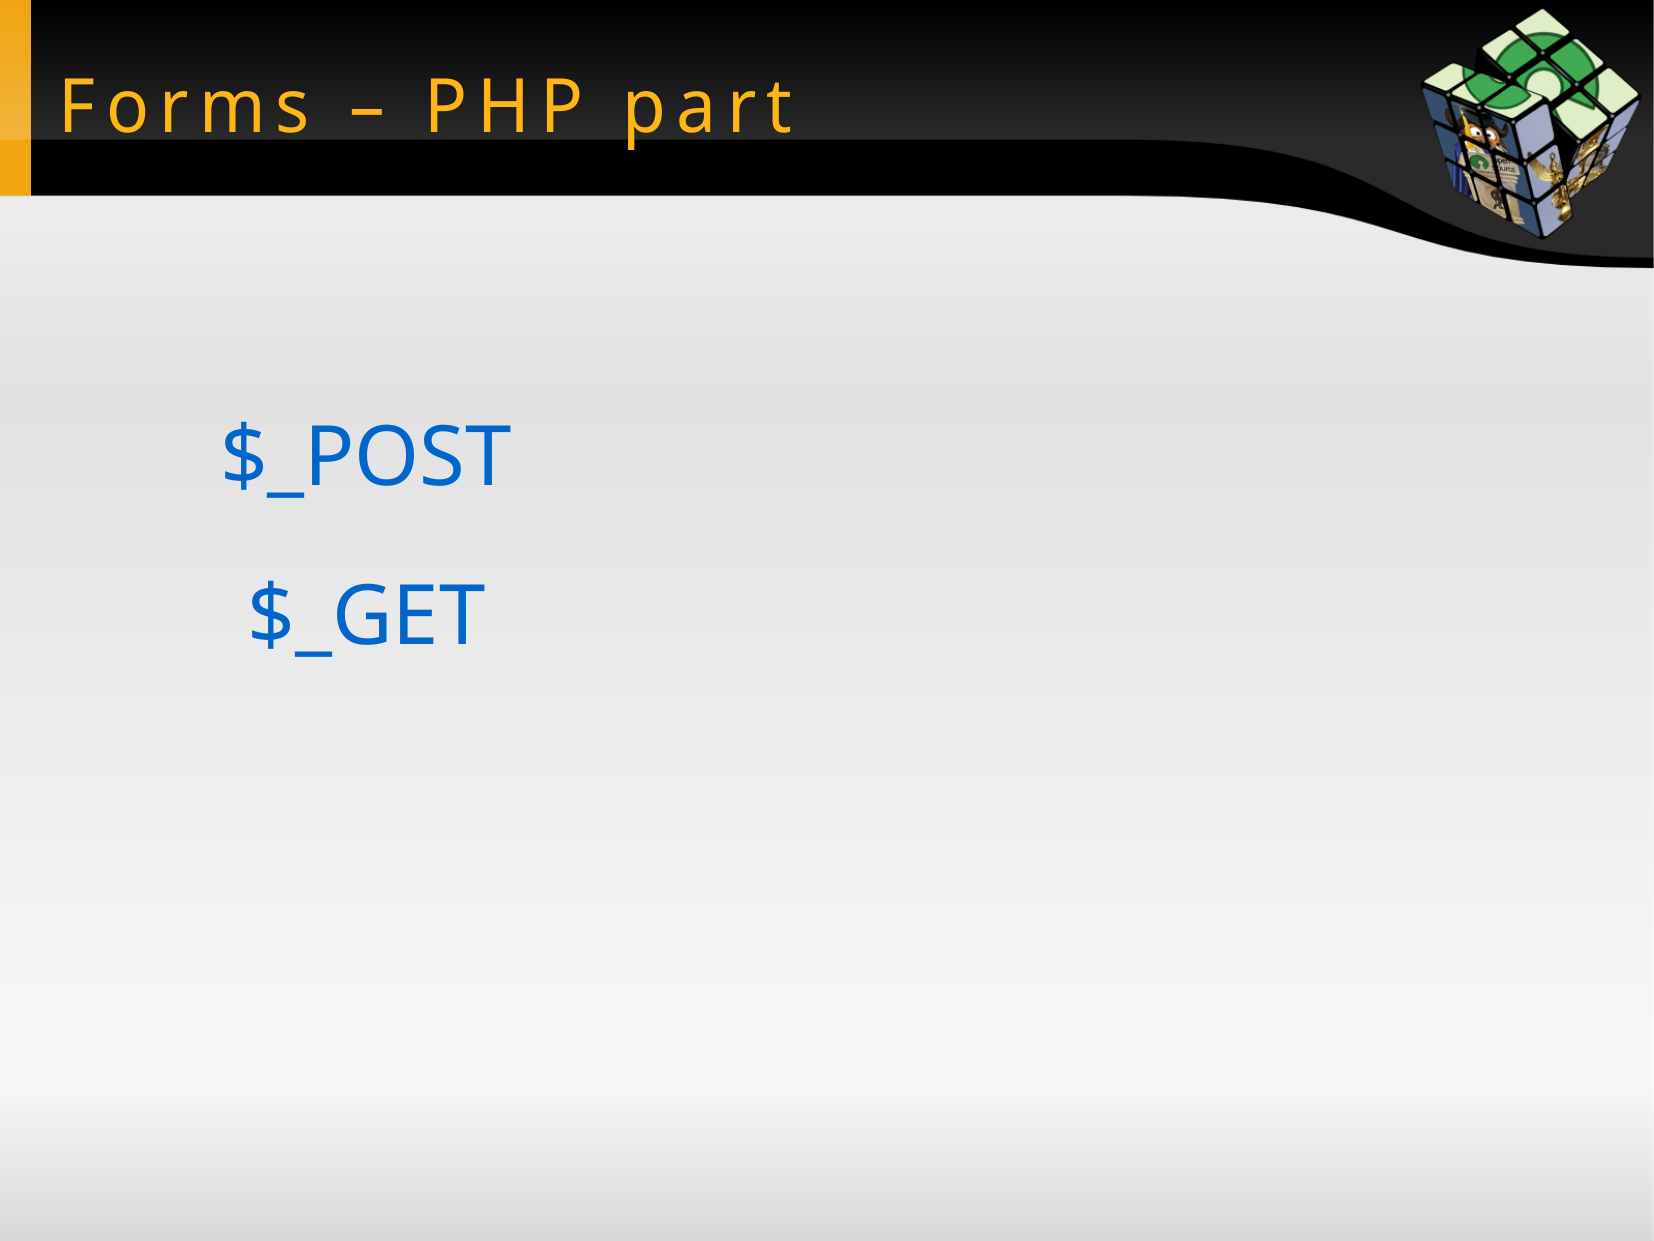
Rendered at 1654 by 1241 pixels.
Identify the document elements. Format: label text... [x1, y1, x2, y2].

text_box $_POST [205, 388, 529, 497]
picture [0, 0, 1654, 1241]
text_box $_GET [233, 548, 502, 657]
title Forms – PHP part [59, 29, 1270, 178]
